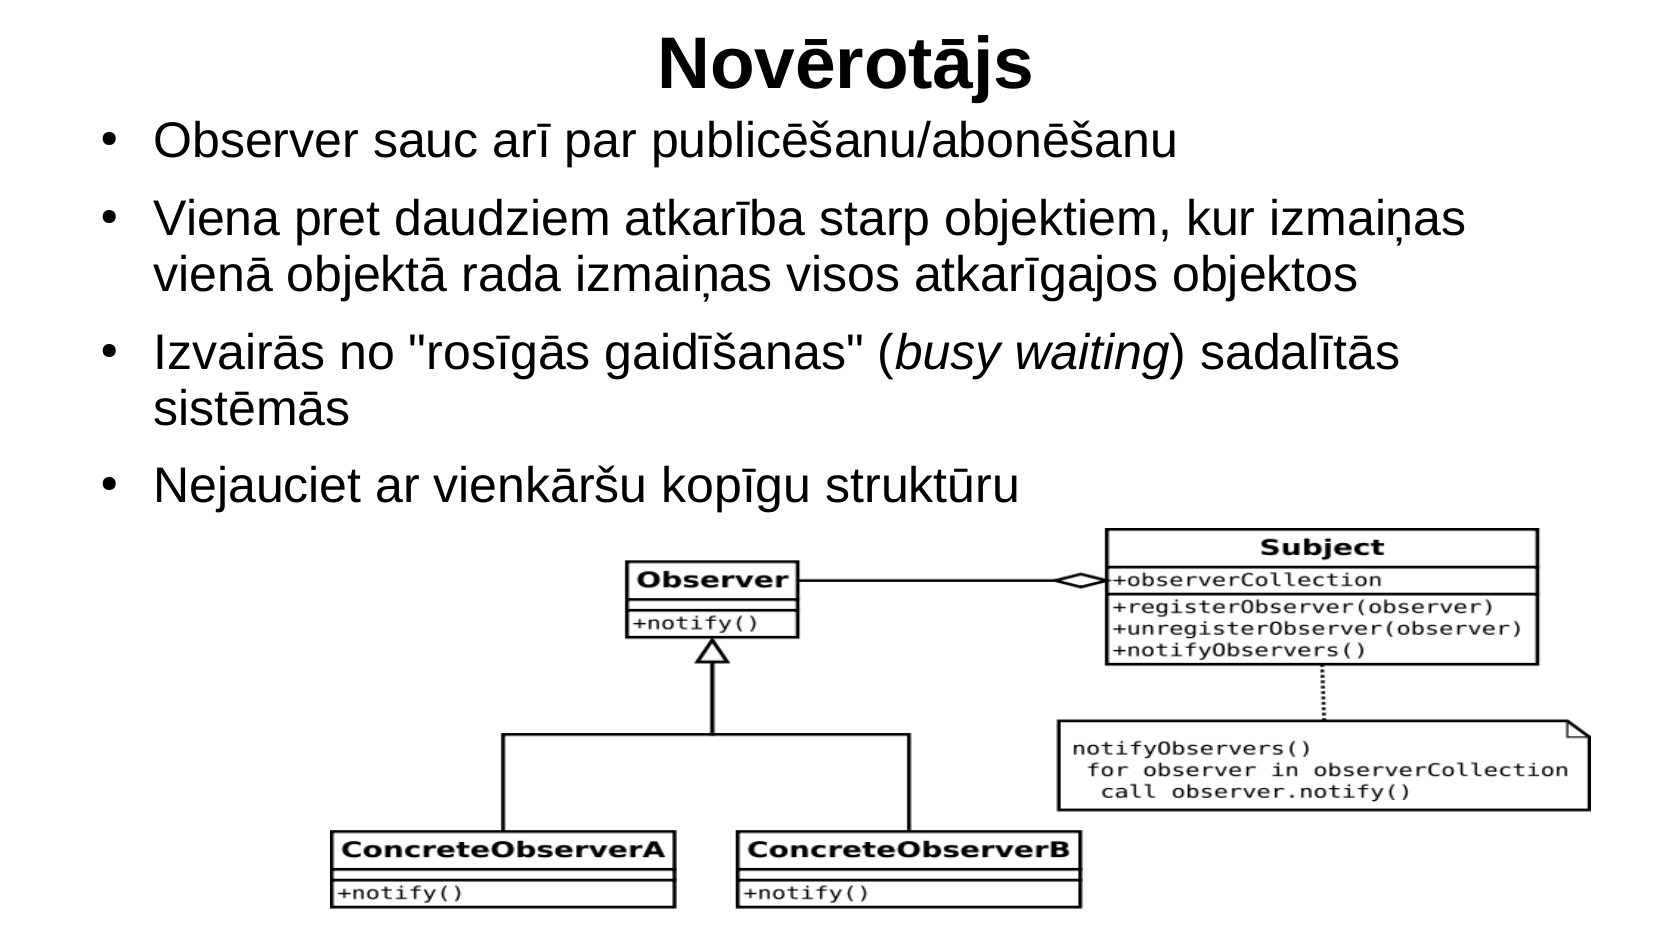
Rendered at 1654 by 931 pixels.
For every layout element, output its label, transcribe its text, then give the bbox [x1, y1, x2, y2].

title Novērotājs [101, 22, 1591, 105]
list Observer sauc arī par publicēšanu/abonēšanu Viena pret daudziem atkarība starp objektiem, kur izmaiņas vienā objektā rada izmaiņas visos atkarīgajos objektos Izvairās no "rosīgās gaidīšanas" (busy waiting) sadalītās sistēmās Nejauciet ar vienkāršu kopīgu struktūru [82, 112, 1571, 529]
picture [330, 528, 1591, 909]
